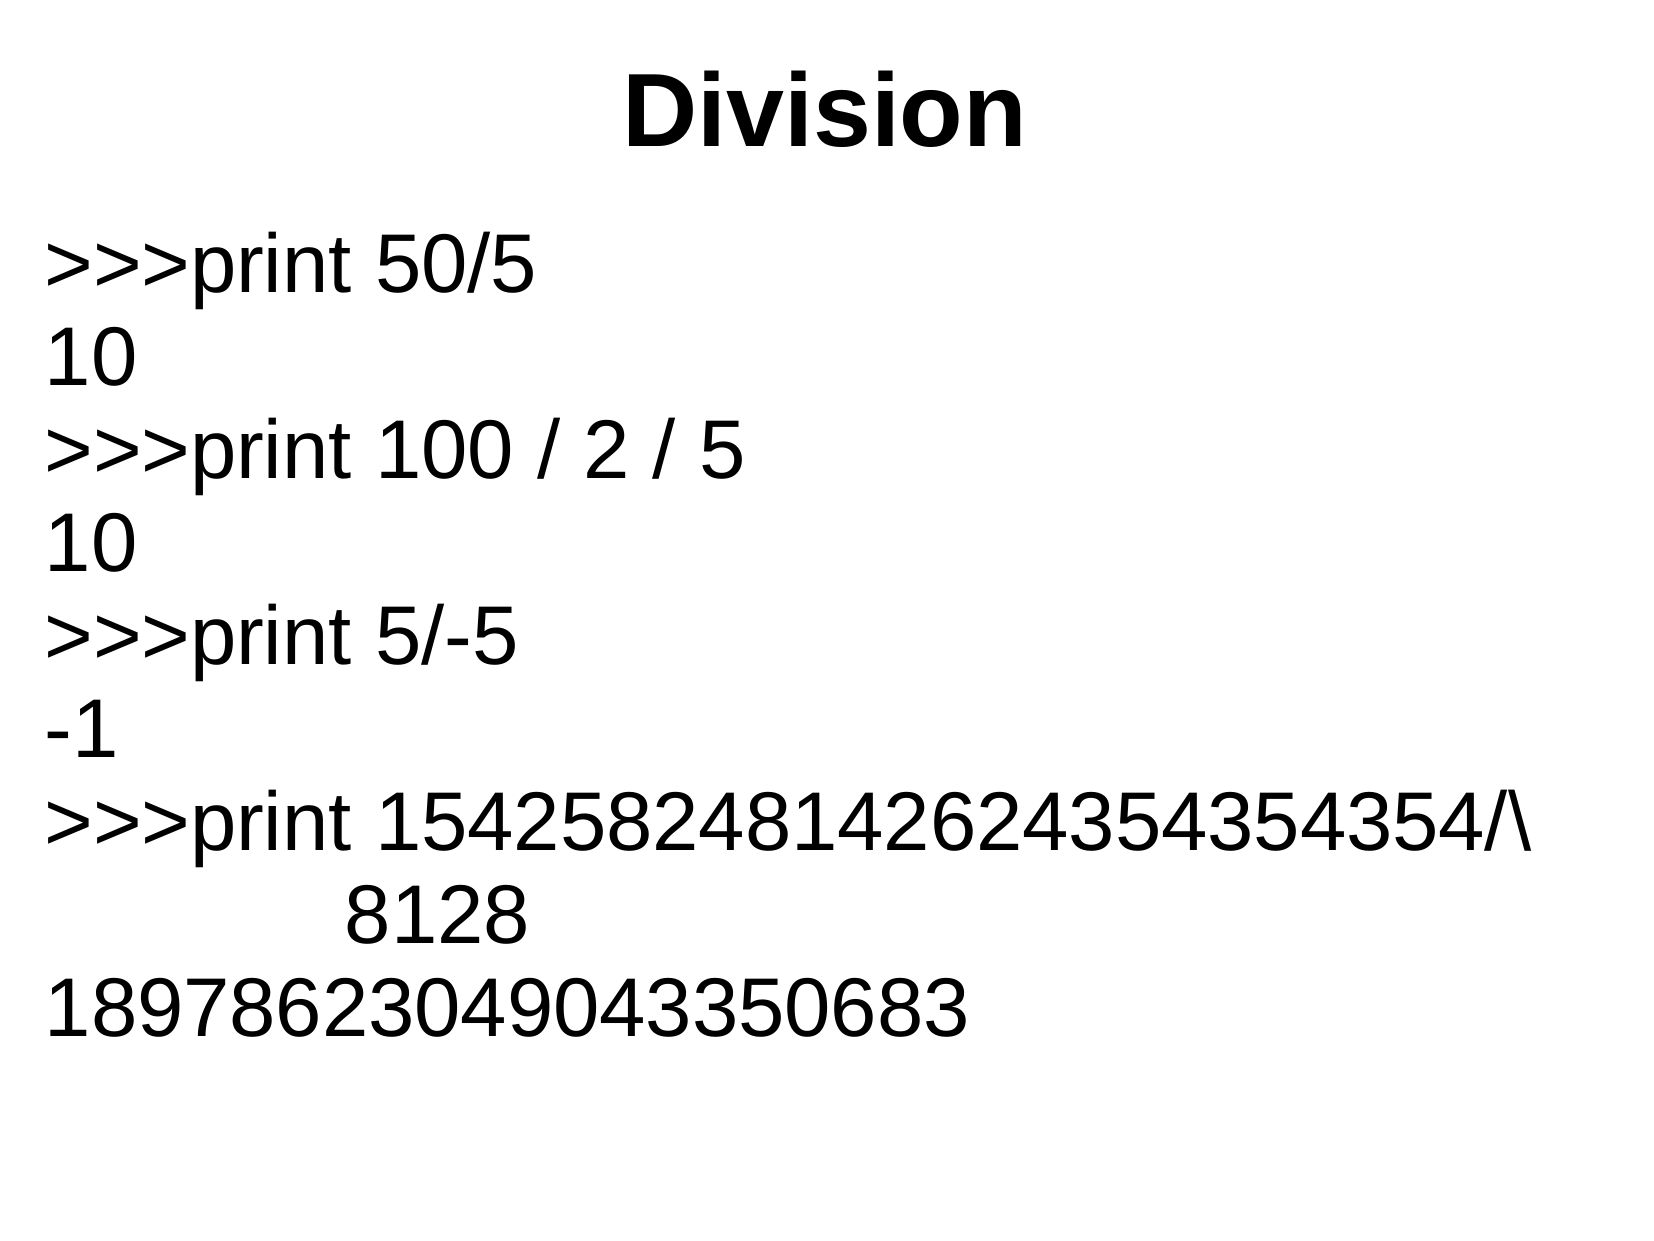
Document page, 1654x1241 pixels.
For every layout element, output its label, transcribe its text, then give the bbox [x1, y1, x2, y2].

text_box Division [45, 45, 1606, 177]
text_box >>>print 50/5 10 >>>print 100 / 2 / 5 10 >>>print 5/-5 -1 >>>print 154258248142624354354354/\ 8128 18978623049043350683 [30, 210, 1606, 1065]
